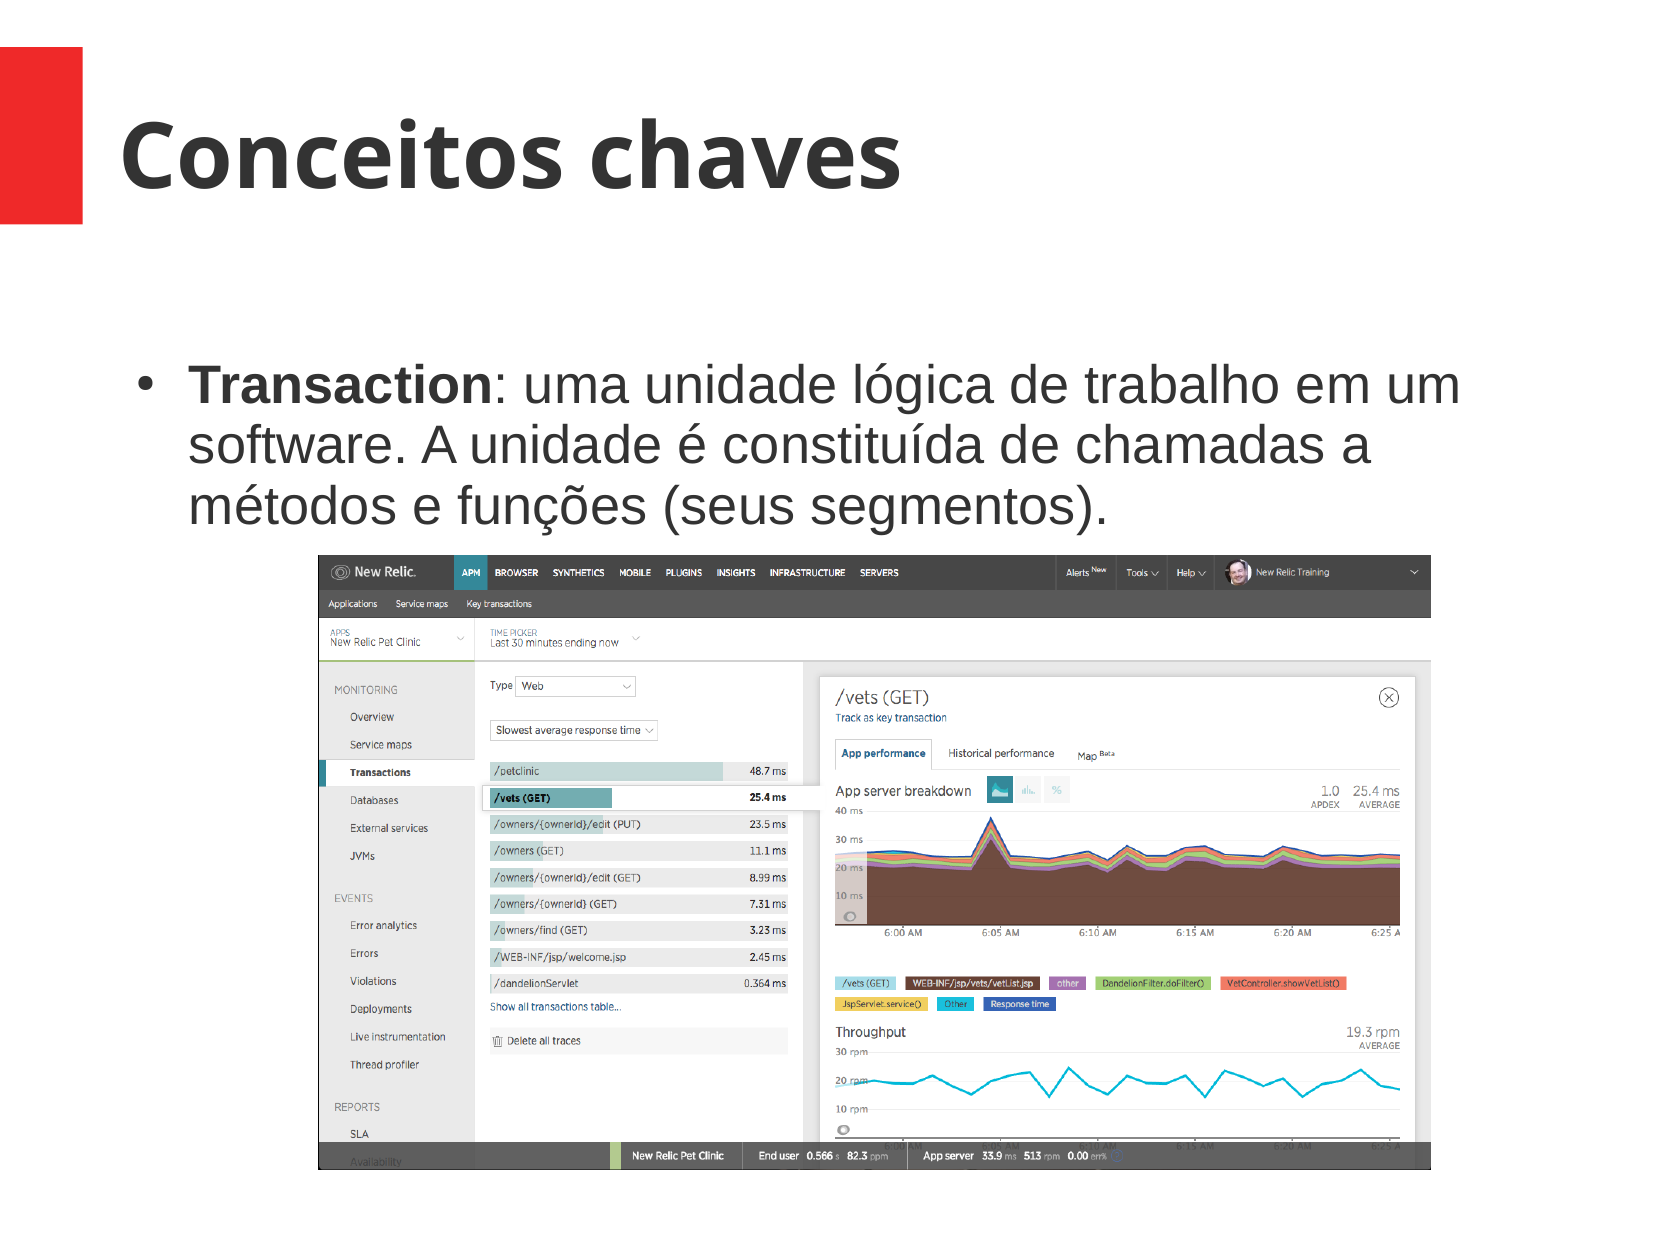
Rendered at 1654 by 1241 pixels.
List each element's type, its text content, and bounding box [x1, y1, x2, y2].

list Transaction: uma unidade lógica de trabalho em um software. A unidade é constituída de chamadas a métodos e funções (seus segmentos). [118, 354, 1536, 1074]
title Conceitos chaves [118, 49, 1571, 257]
picture [318, 555, 1431, 1170]
